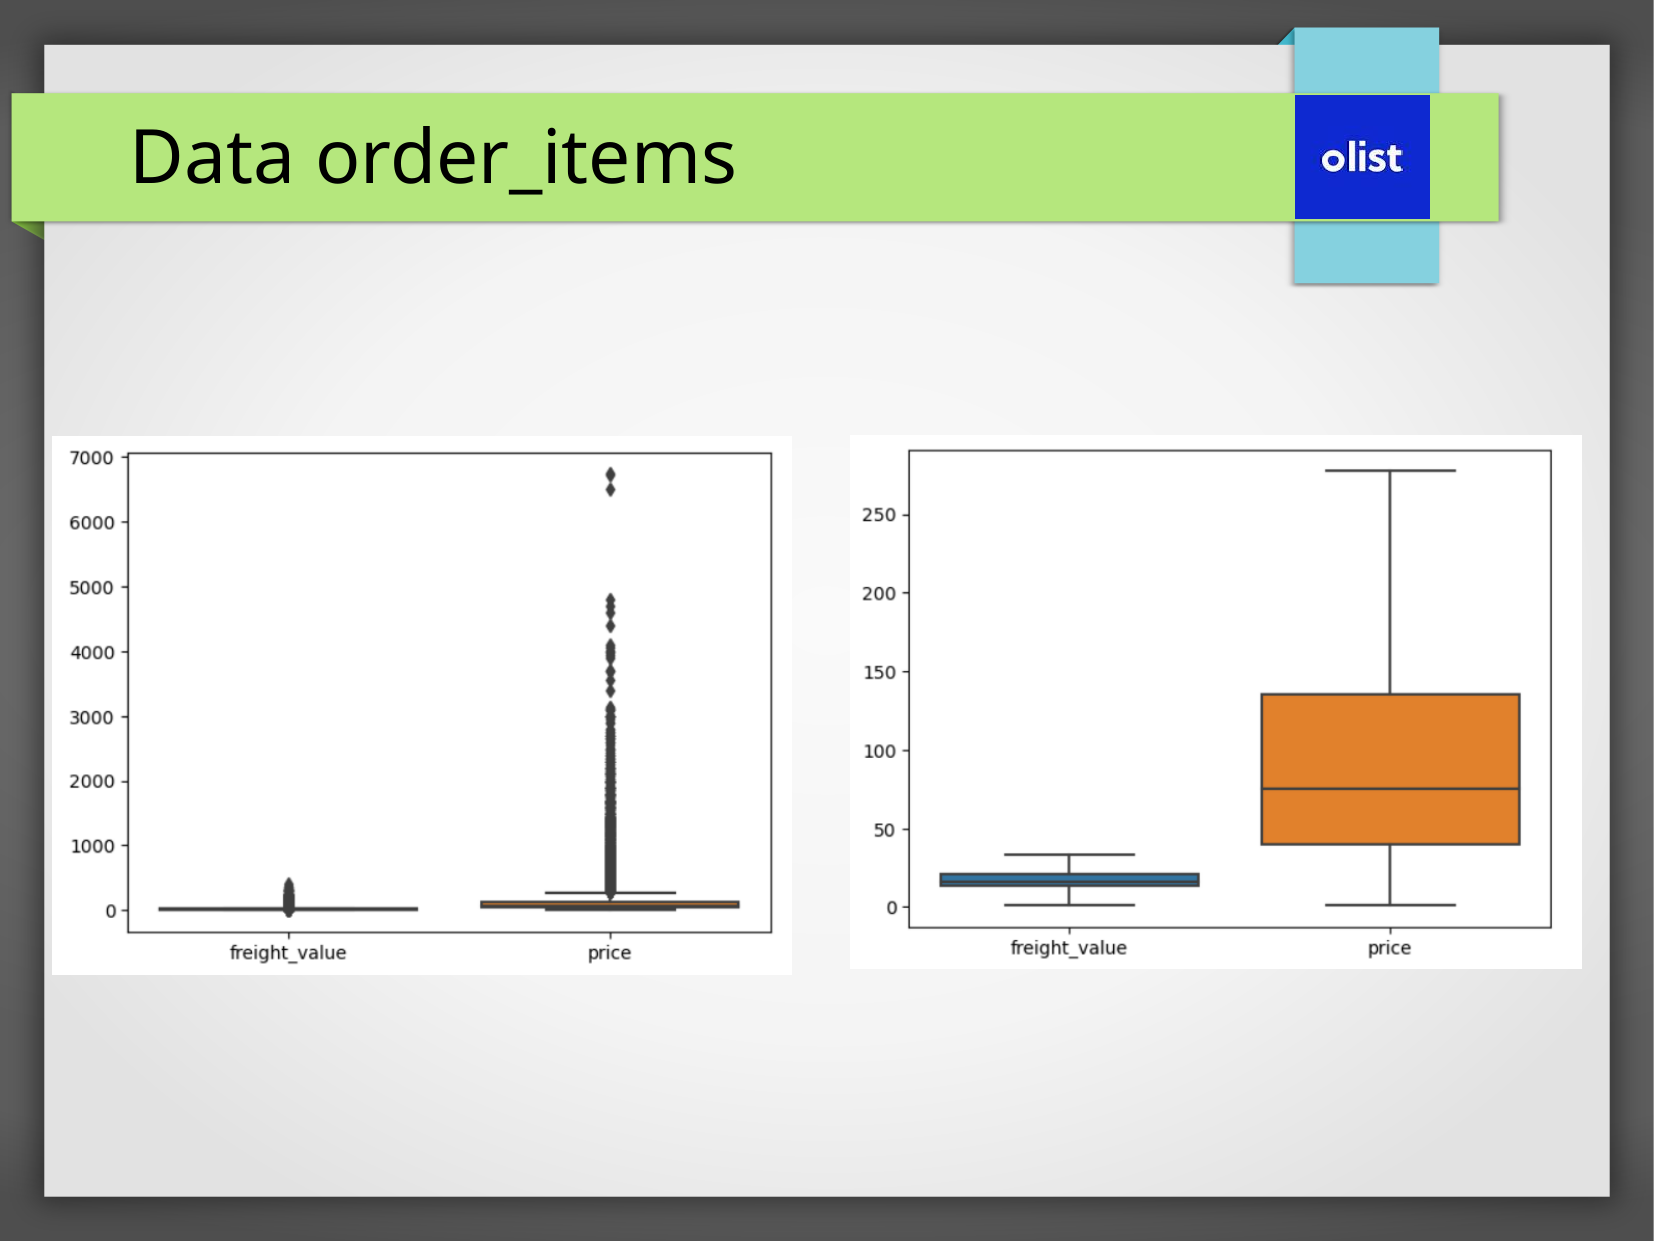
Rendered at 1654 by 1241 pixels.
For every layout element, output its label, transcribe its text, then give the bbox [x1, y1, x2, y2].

title Data order_items [129, 95, 1295, 214]
picture [0, 0, 1654, 1241]
